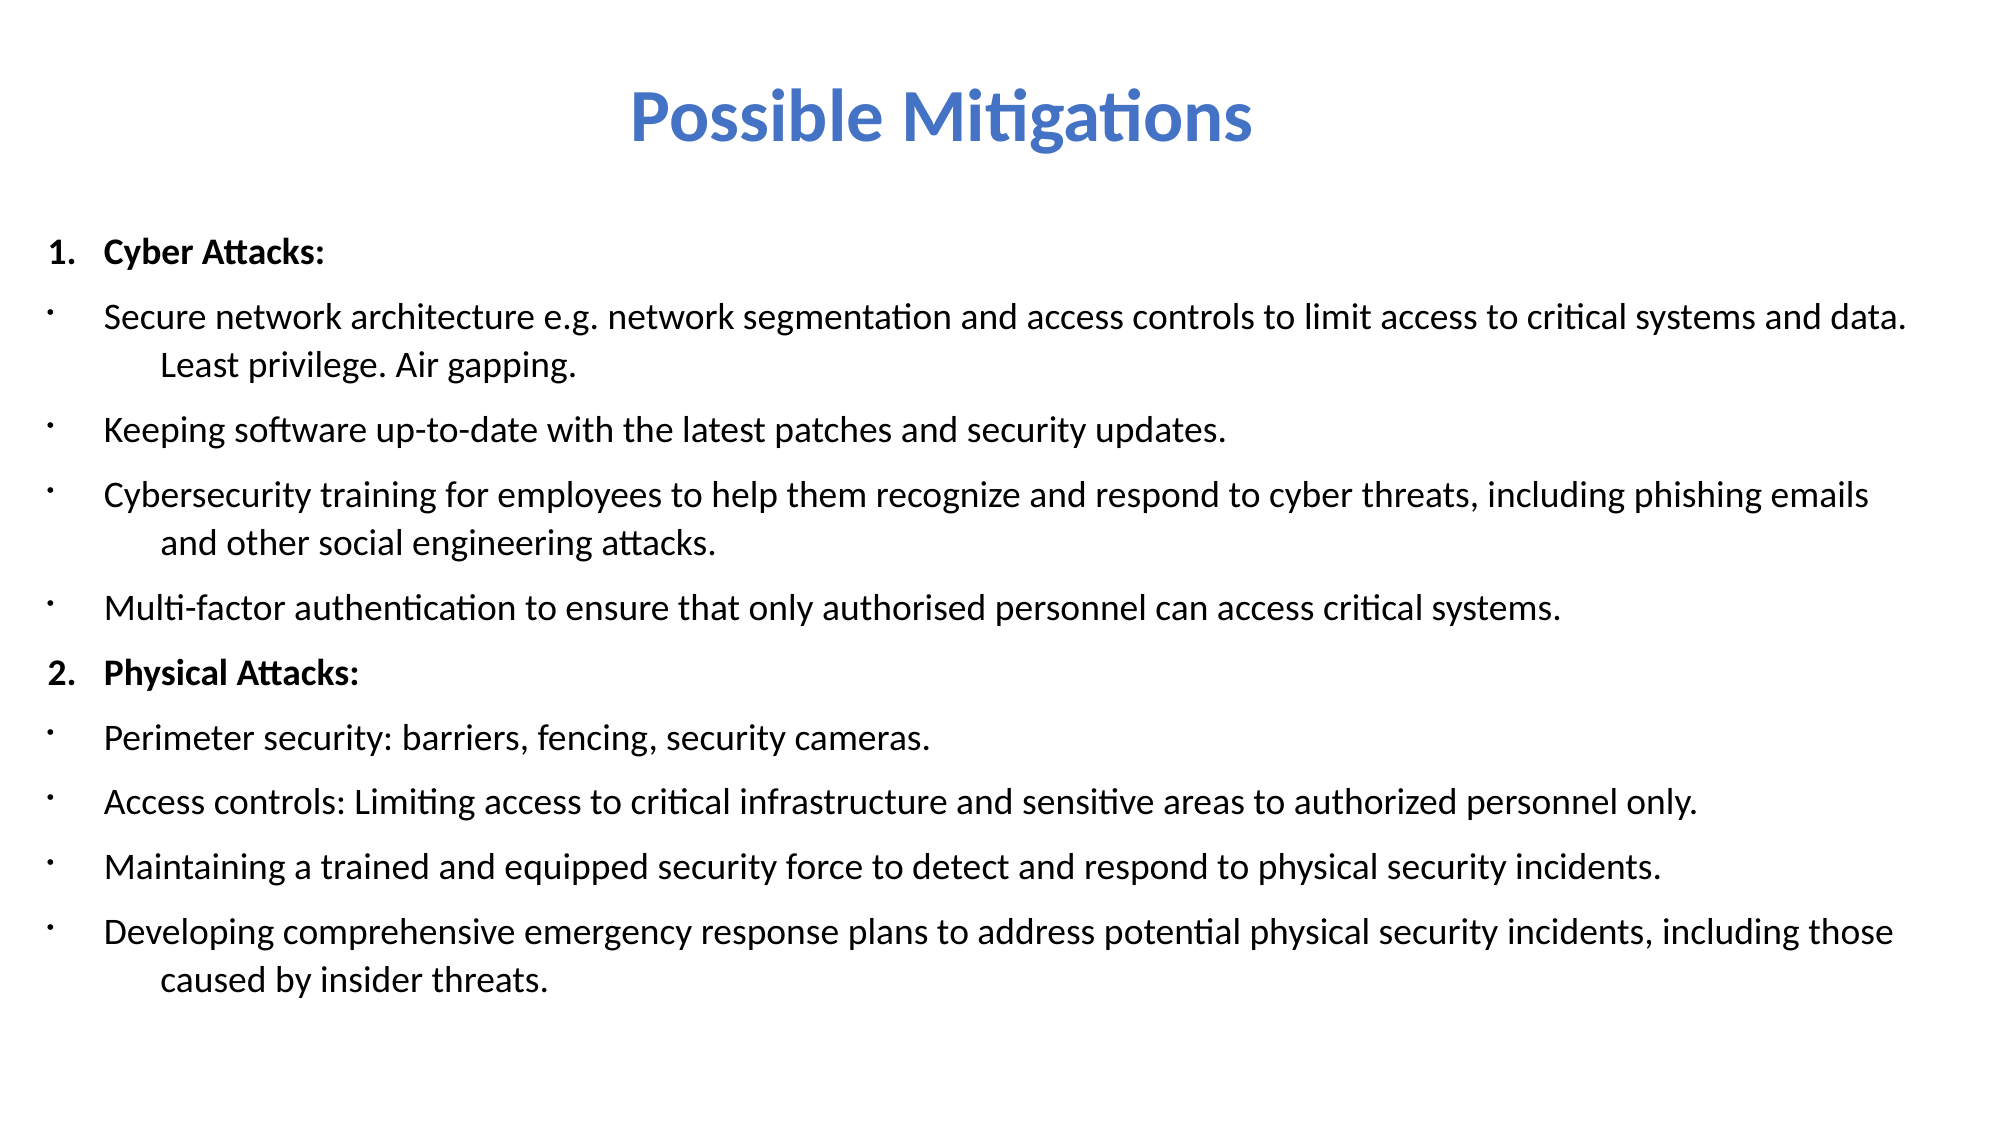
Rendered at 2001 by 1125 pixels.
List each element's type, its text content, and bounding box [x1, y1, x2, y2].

text_box Possible Mitigations [615, 58, 1278, 165]
text_box Cyber Attacks: Secure network architecture e.g. network segmentation and access controls to limit access to critical systems and data. Least privilege. Air gapping. Keeping software up-to-date with the latest patches and security updates. Cybersecurity training for employees to help them recognize and respond to cyber threats, including phishing emails and other social engineering attacks. Multi-factor authentication to ensure that only authorised personnel can access critical systems. Physical Attacks: Perimeter security: barriers, fencing, security cameras. Access controls: Limiting access to critical infrastructure and sensitive areas to authorized personnel only. Maintaining a trained and equipped security force to detect and respond to physical security incidents. Developing comprehensive emergency response plans to address potential physical security incidents, including those caused by insider threats. [32, 216, 1939, 1014]
